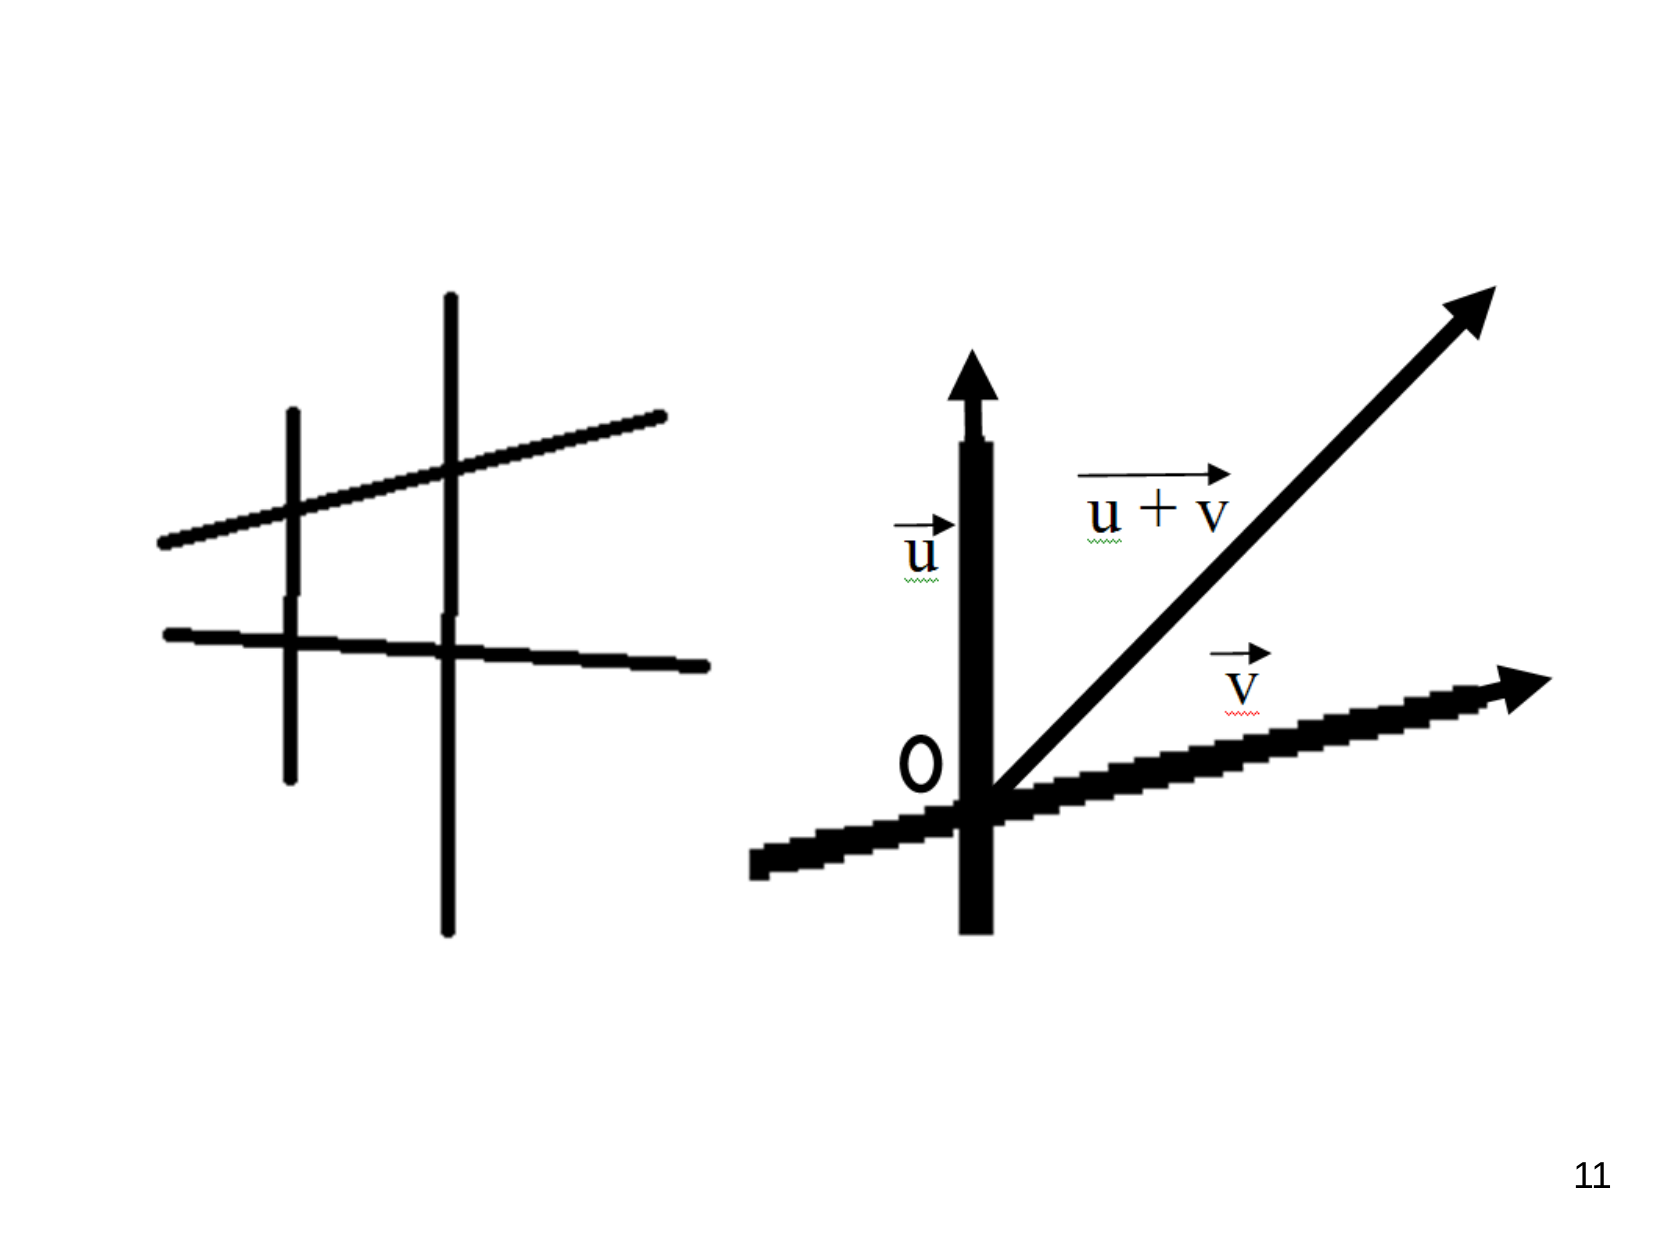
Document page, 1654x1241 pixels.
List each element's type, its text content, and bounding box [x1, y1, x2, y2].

picture [734, 259, 1560, 976]
picture [94, 259, 732, 956]
text_box <número> [968, 1146, 1627, 1217]
